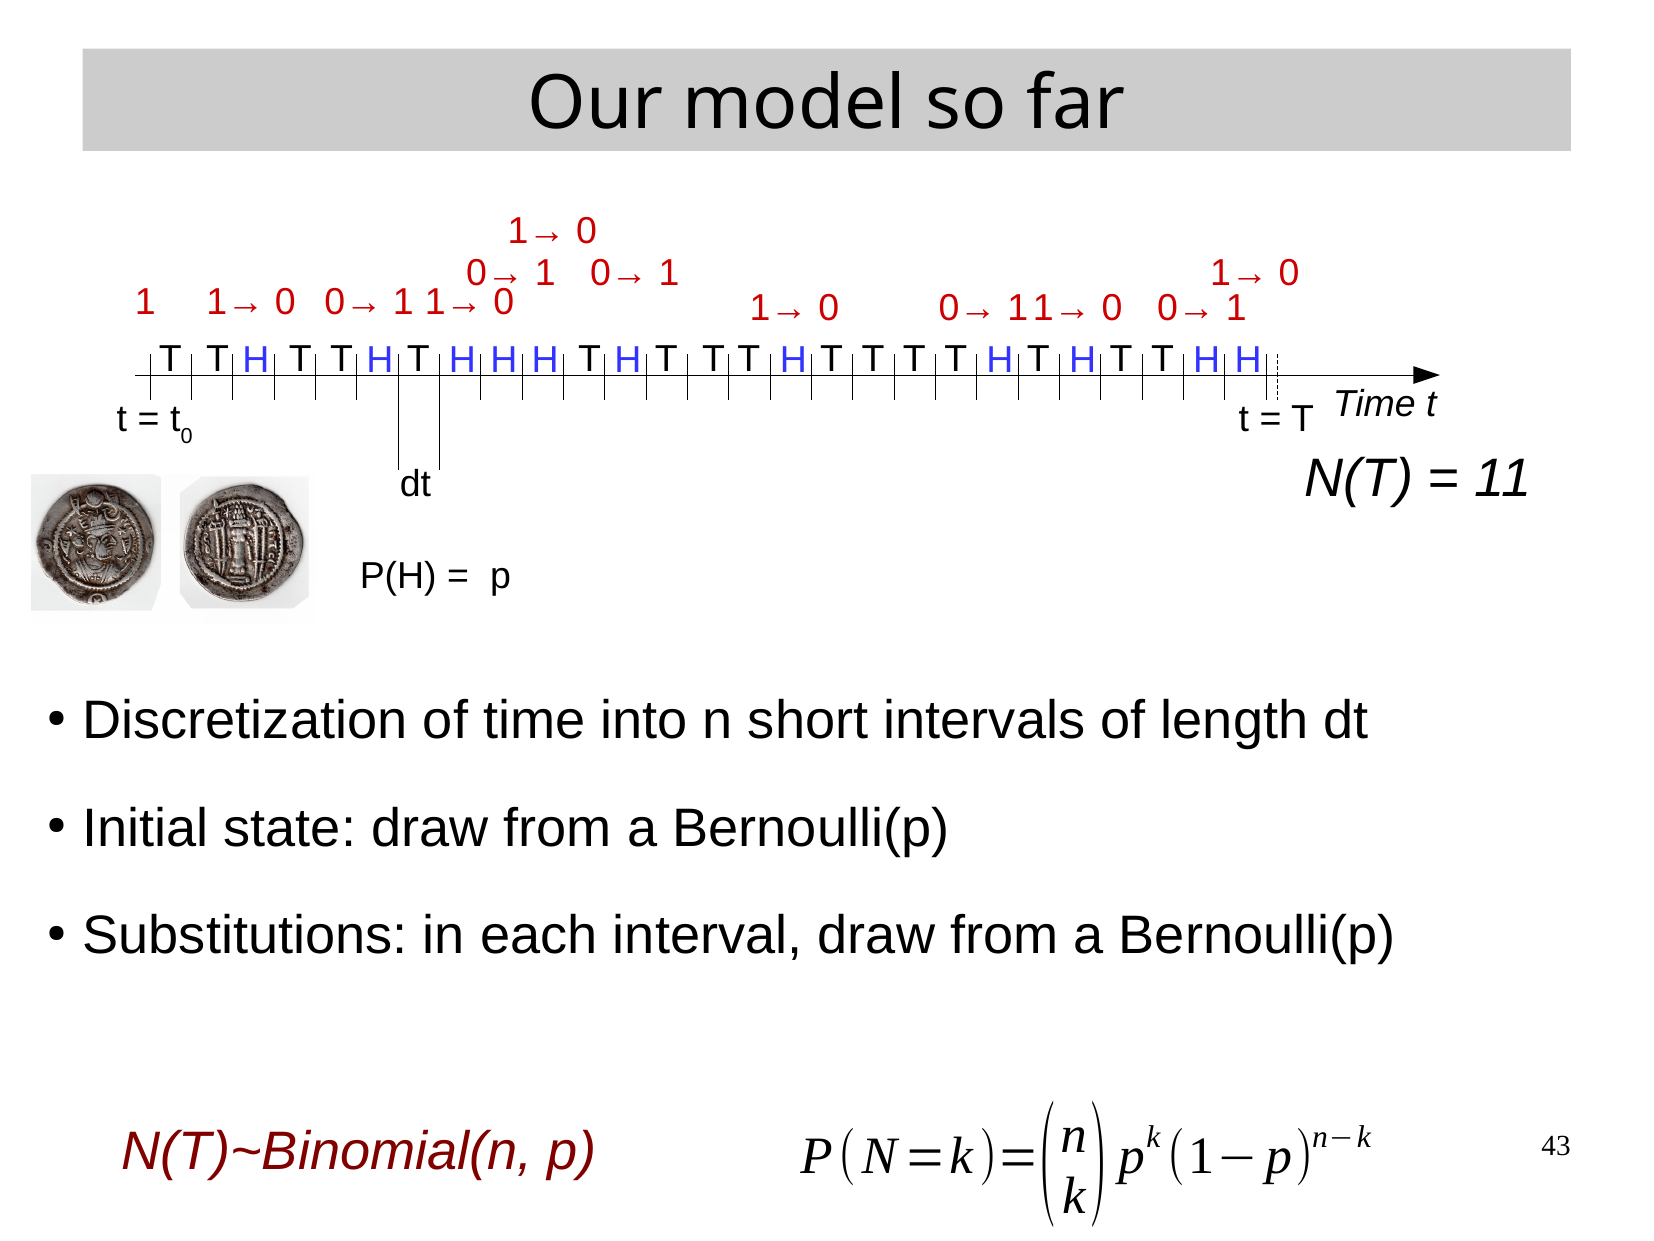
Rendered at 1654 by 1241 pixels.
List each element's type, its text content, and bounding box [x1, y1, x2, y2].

text_box H [227, 331, 288, 388]
text_box T [1115, 336, 1136, 387]
text_box T [929, 336, 971, 387]
text_box T [1032, 336, 1054, 387]
text_box T [315, 331, 351, 387]
text_box H [971, 336, 1032, 388]
text_box H [1219, 331, 1280, 388]
text_box 1→ 0 [1044, 279, 1139, 336]
text_box t = T [1223, 390, 1333, 447]
text_box Discretization of time into n short intervals of length dt Initial state: draw from a Bernoulli(p) Substitutions: in each interval, draw from a Bernoulli(p) N(T)~Binomial(n, p) [32, 681, 1546, 1216]
text_box 1→ 0 [430, 273, 530, 331]
text_box 0→ 1 [575, 243, 696, 301]
text_box T [888, 330, 929, 387]
text_box H [765, 336, 826, 388]
picture [30, 474, 316, 625]
text_box 0→ 1 [923, 279, 1044, 336]
text_box 0→ 1 [451, 243, 572, 301]
text_box T [288, 331, 315, 387]
text_box P(H) = p [345, 546, 571, 607]
text_box 1 [120, 273, 191, 331]
text_box H [351, 331, 412, 388]
text_box H [475, 331, 516, 388]
text_box 1→ 0 [734, 279, 855, 336]
text_box 1→ 0 [492, 202, 613, 260]
text_box N(T) = 11 [1290, 439, 1576, 529]
text_box 0→ 1 [309, 273, 430, 331]
text_box 1→ 0 [1195, 243, 1316, 301]
text_box T [722, 330, 765, 387]
text_box T [826, 336, 846, 387]
text_box Time t [1318, 375, 1514, 432]
text_box T [1136, 330, 1178, 387]
text_box H [516, 331, 577, 388]
chart [785, 1098, 1386, 1231]
text_box T [846, 330, 888, 387]
text_box H [1178, 336, 1219, 388]
text_box T [412, 331, 434, 387]
text_box T [563, 330, 624, 387]
text_box T [191, 331, 227, 387]
text_box T [687, 330, 722, 387]
text_box t = t0 [101, 390, 211, 456]
text_box 0→ 1 [1142, 279, 1263, 336]
text_box H [434, 331, 475, 388]
title Our model so far [82, 49, 1571, 151]
text_box H [599, 331, 660, 388]
text_box 1→ 0 [191, 273, 309, 331]
text_box T [144, 330, 191, 387]
text_box H [1054, 336, 1115, 388]
text_box T [640, 330, 687, 387]
text_box dt [385, 454, 462, 512]
